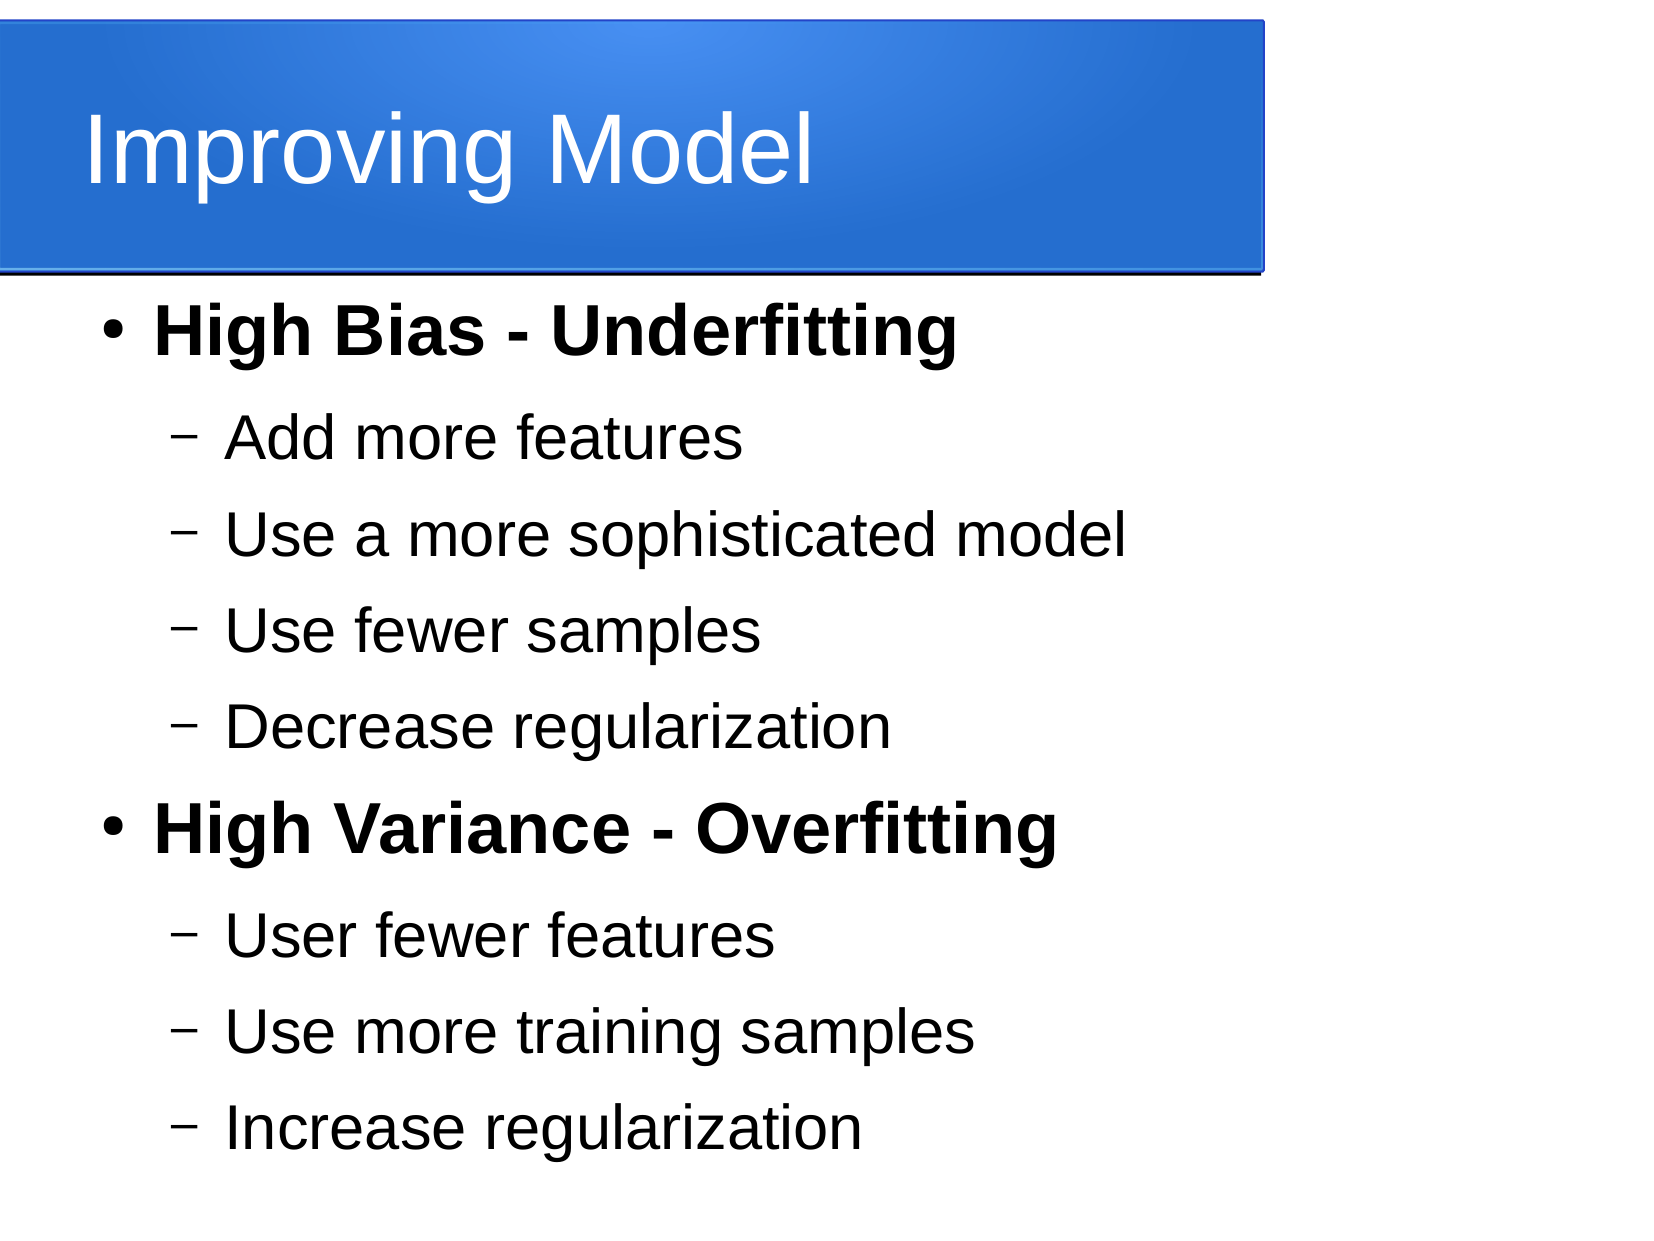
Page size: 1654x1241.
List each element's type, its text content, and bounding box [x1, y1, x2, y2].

list High Bias - Underfitting Add more features Use a more sophisticated model Use fewer samples Decrease regularization High Variance - Overfitting User fewer features Use more training samples Increase regularization [82, 290, 1571, 1164]
title Improving Model [82, 47, 1235, 252]
